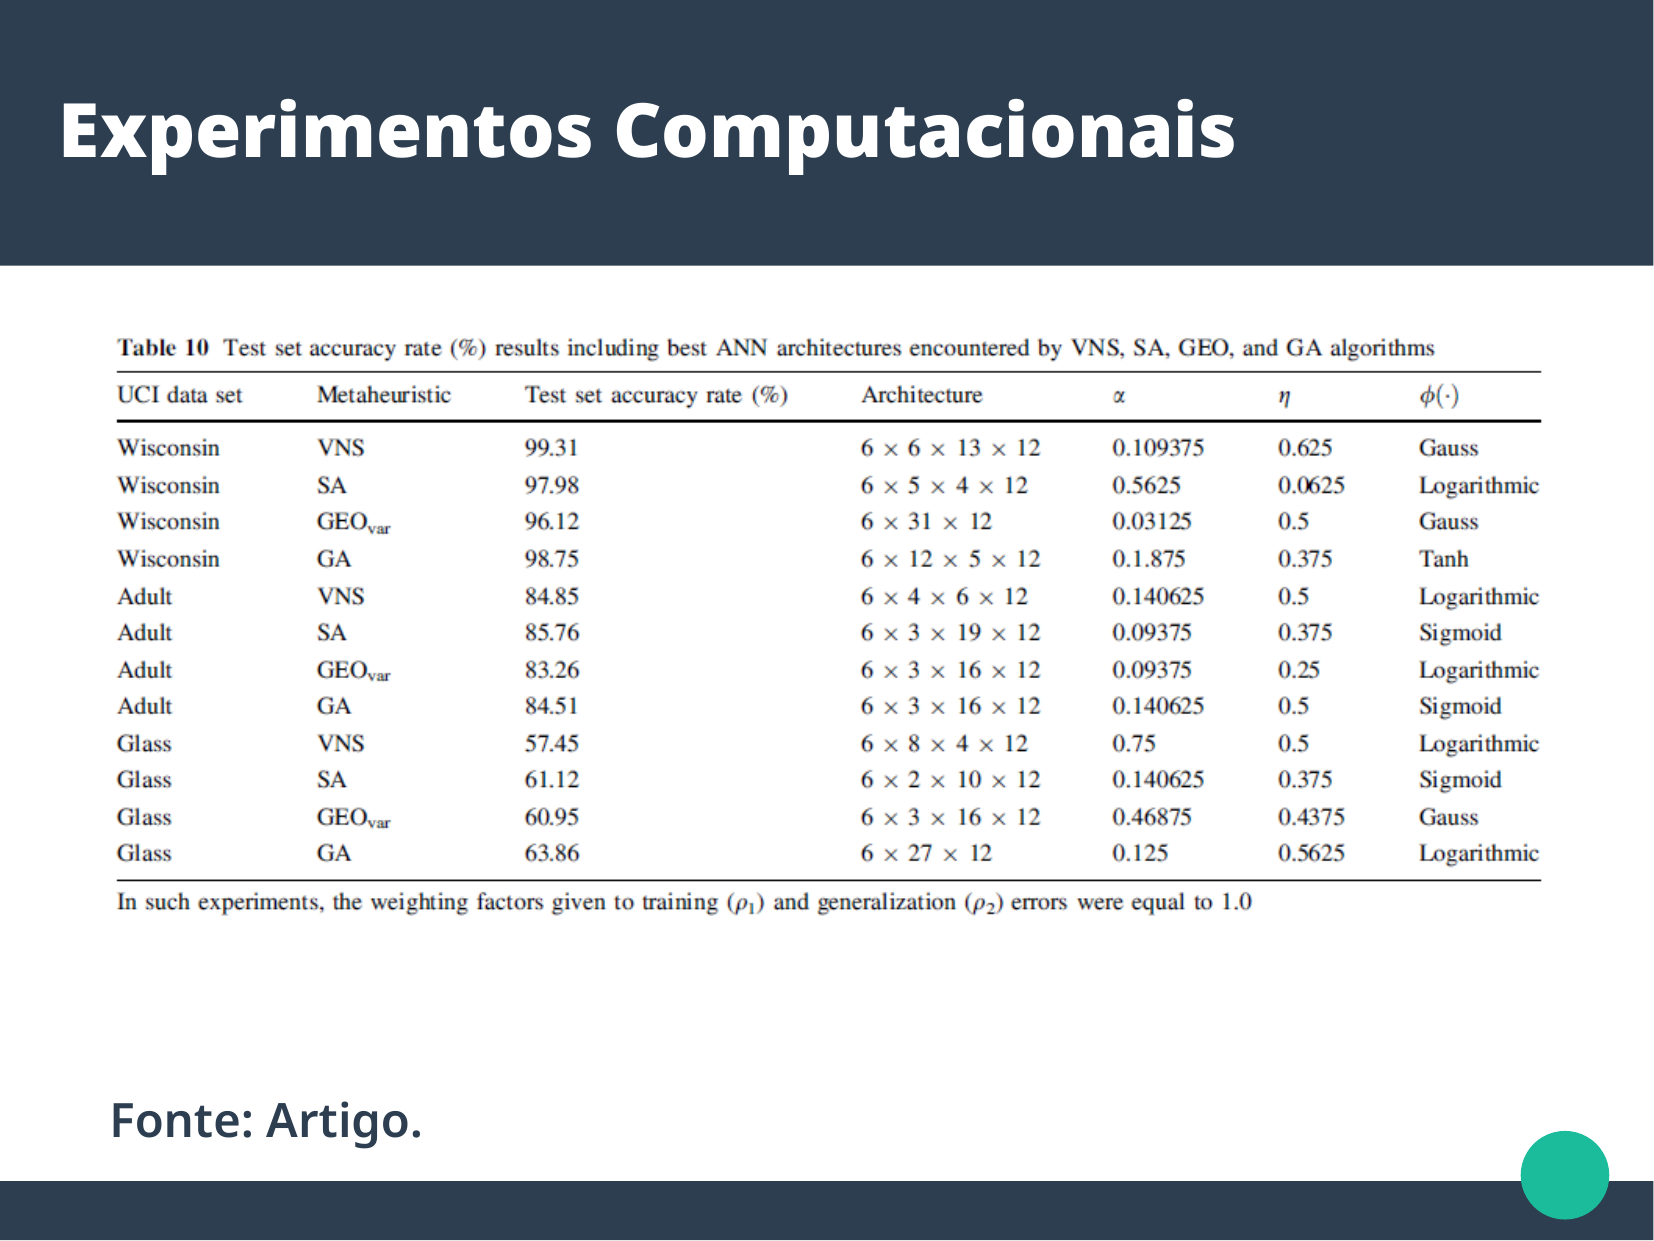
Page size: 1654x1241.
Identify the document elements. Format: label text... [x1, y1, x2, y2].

picture [100, 326, 1568, 919]
title Experimentos Computacionais [59, 49, 1595, 207]
list Fonte: Artigo. [59, 1086, 1595, 1152]
